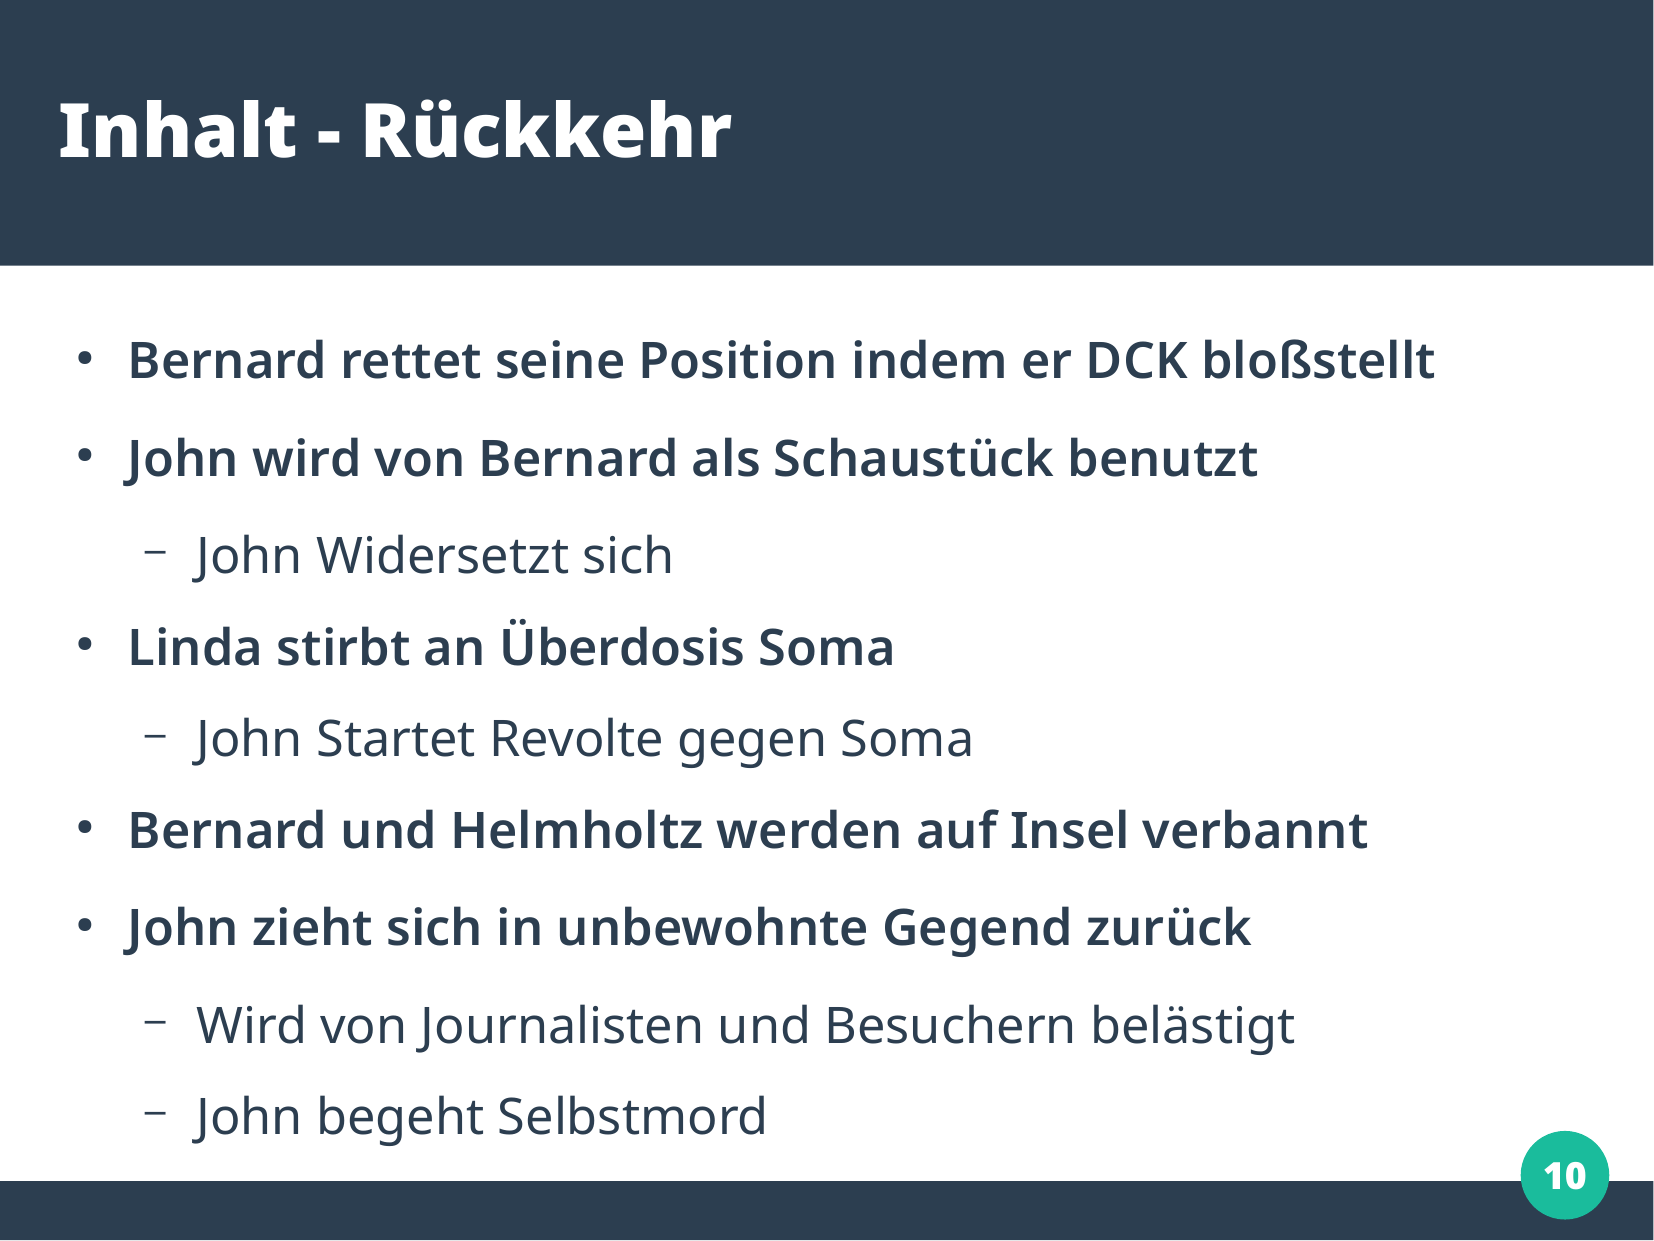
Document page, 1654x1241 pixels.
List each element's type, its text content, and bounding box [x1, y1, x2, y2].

title Inhalt - Rückkehr [59, 49, 1595, 207]
list Bernard rettet seine Position indem er DCK bloßstellt John wird von Bernard als Schaustück benutzt John Widersetzt sich Linda stirbt an Überdosis Soma John Startet Revolte gegen Soma Bernard und Helmholtz werden auf Insel verbannt John zieht sich in unbewohnte Gegend zurück Wird von Journalisten und Besuchern belästigt John begeht Selbstmord [59, 324, 1595, 1152]
